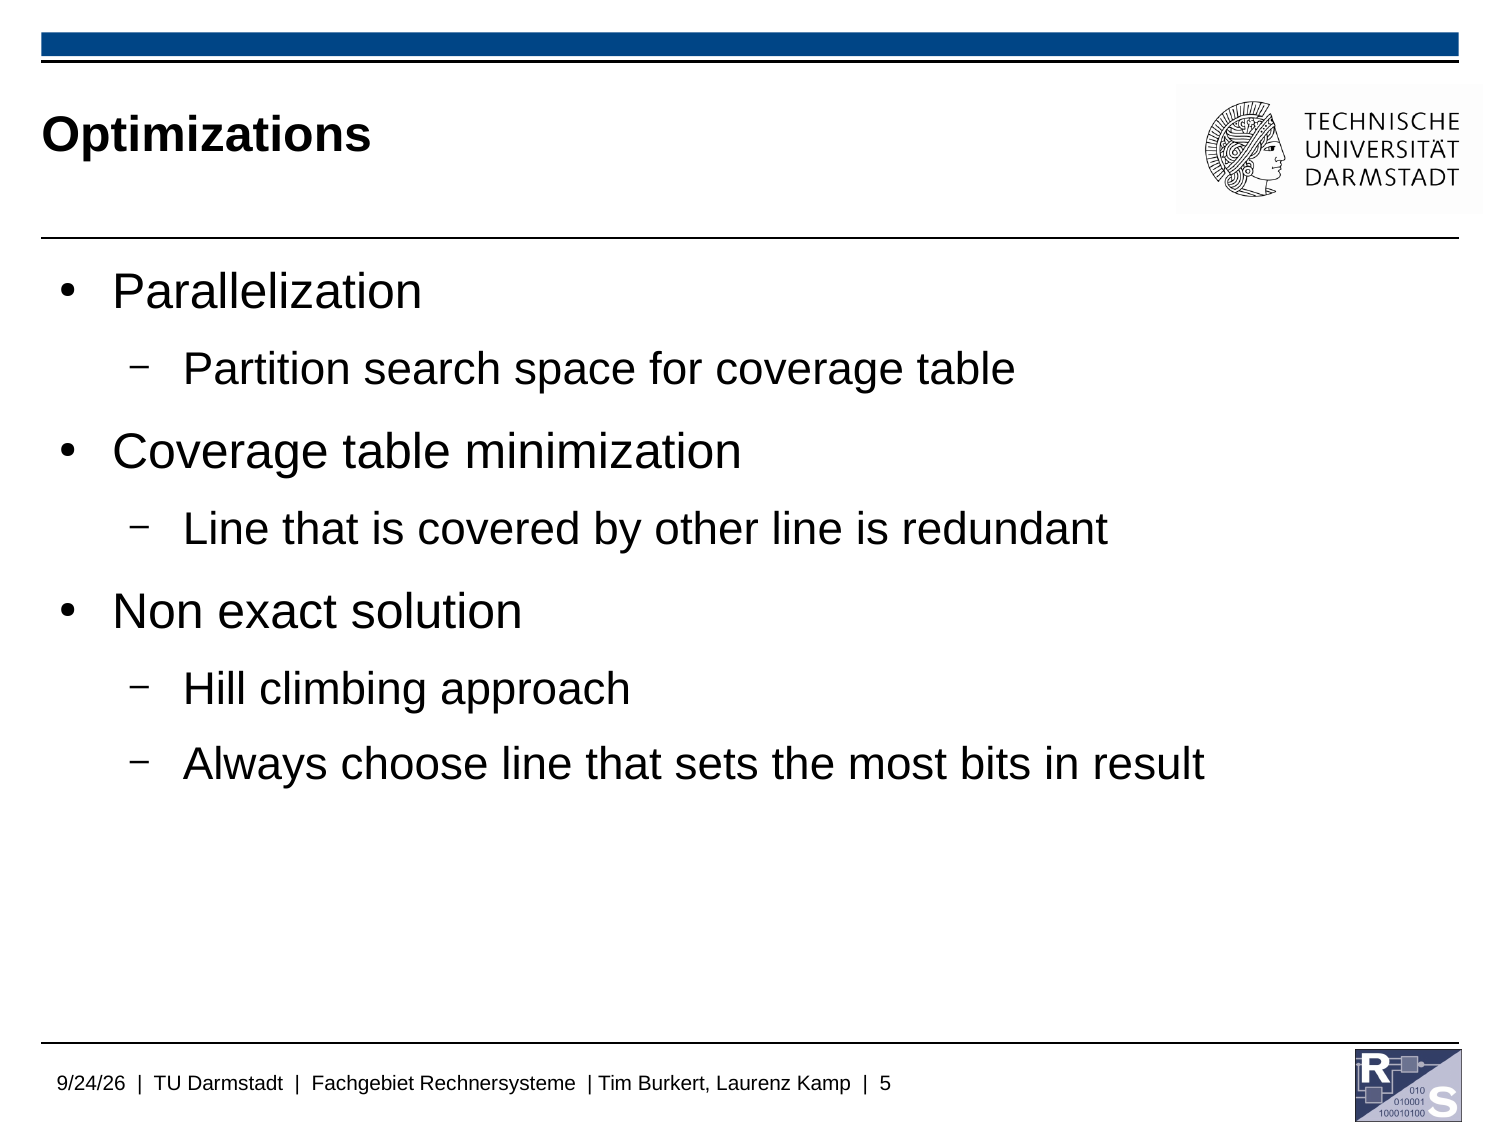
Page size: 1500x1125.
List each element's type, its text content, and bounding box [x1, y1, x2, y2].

picture [1355, 1049, 1462, 1122]
list Parallelization Partition search space for coverage table Coverage table minimization Line that is covered by other line is redundant Non exact solution Hill climbing approach Always choose line that sets the most bits in result [41, 263, 1455, 1032]
title Optimizations [41, 59, 1131, 210]
